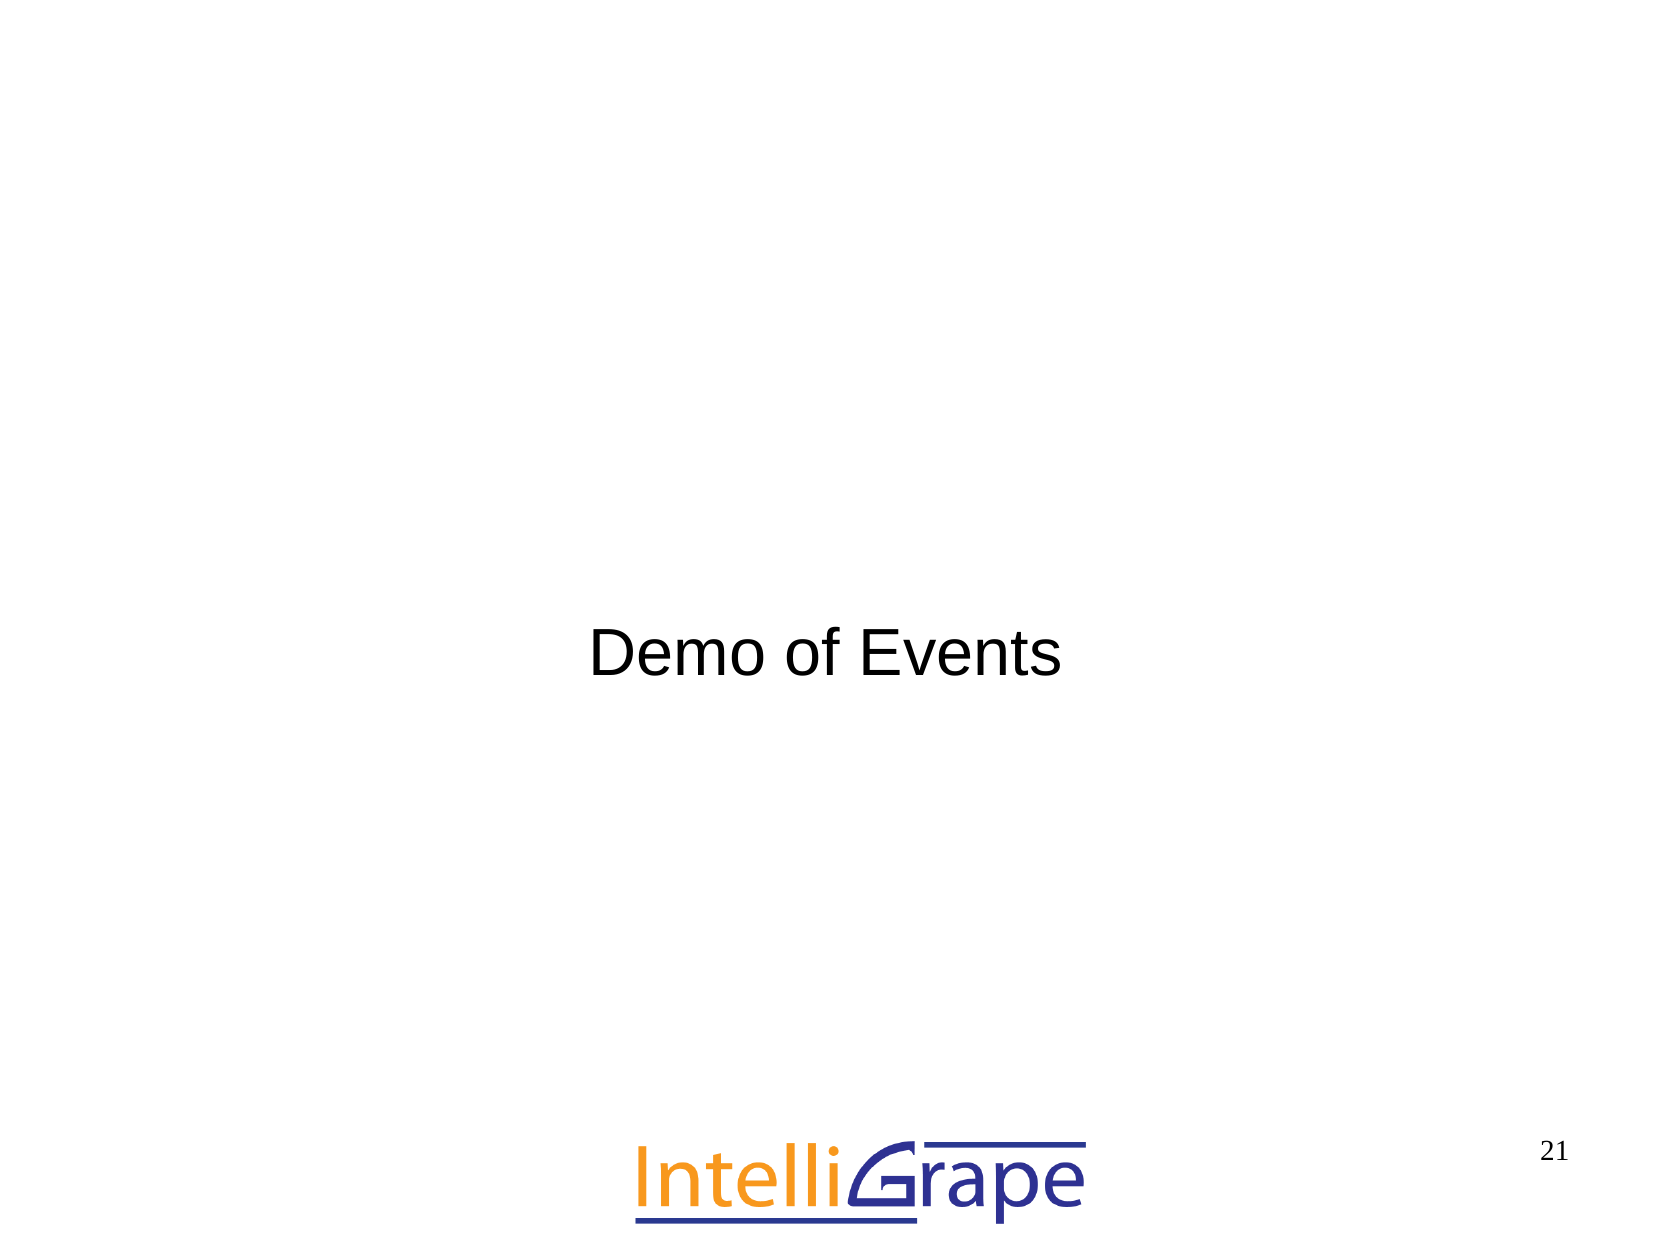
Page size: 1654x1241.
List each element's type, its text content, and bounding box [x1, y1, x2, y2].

picture [631, 1129, 1088, 1229]
subtitle Demo of Events [82, 242, 1570, 1062]
